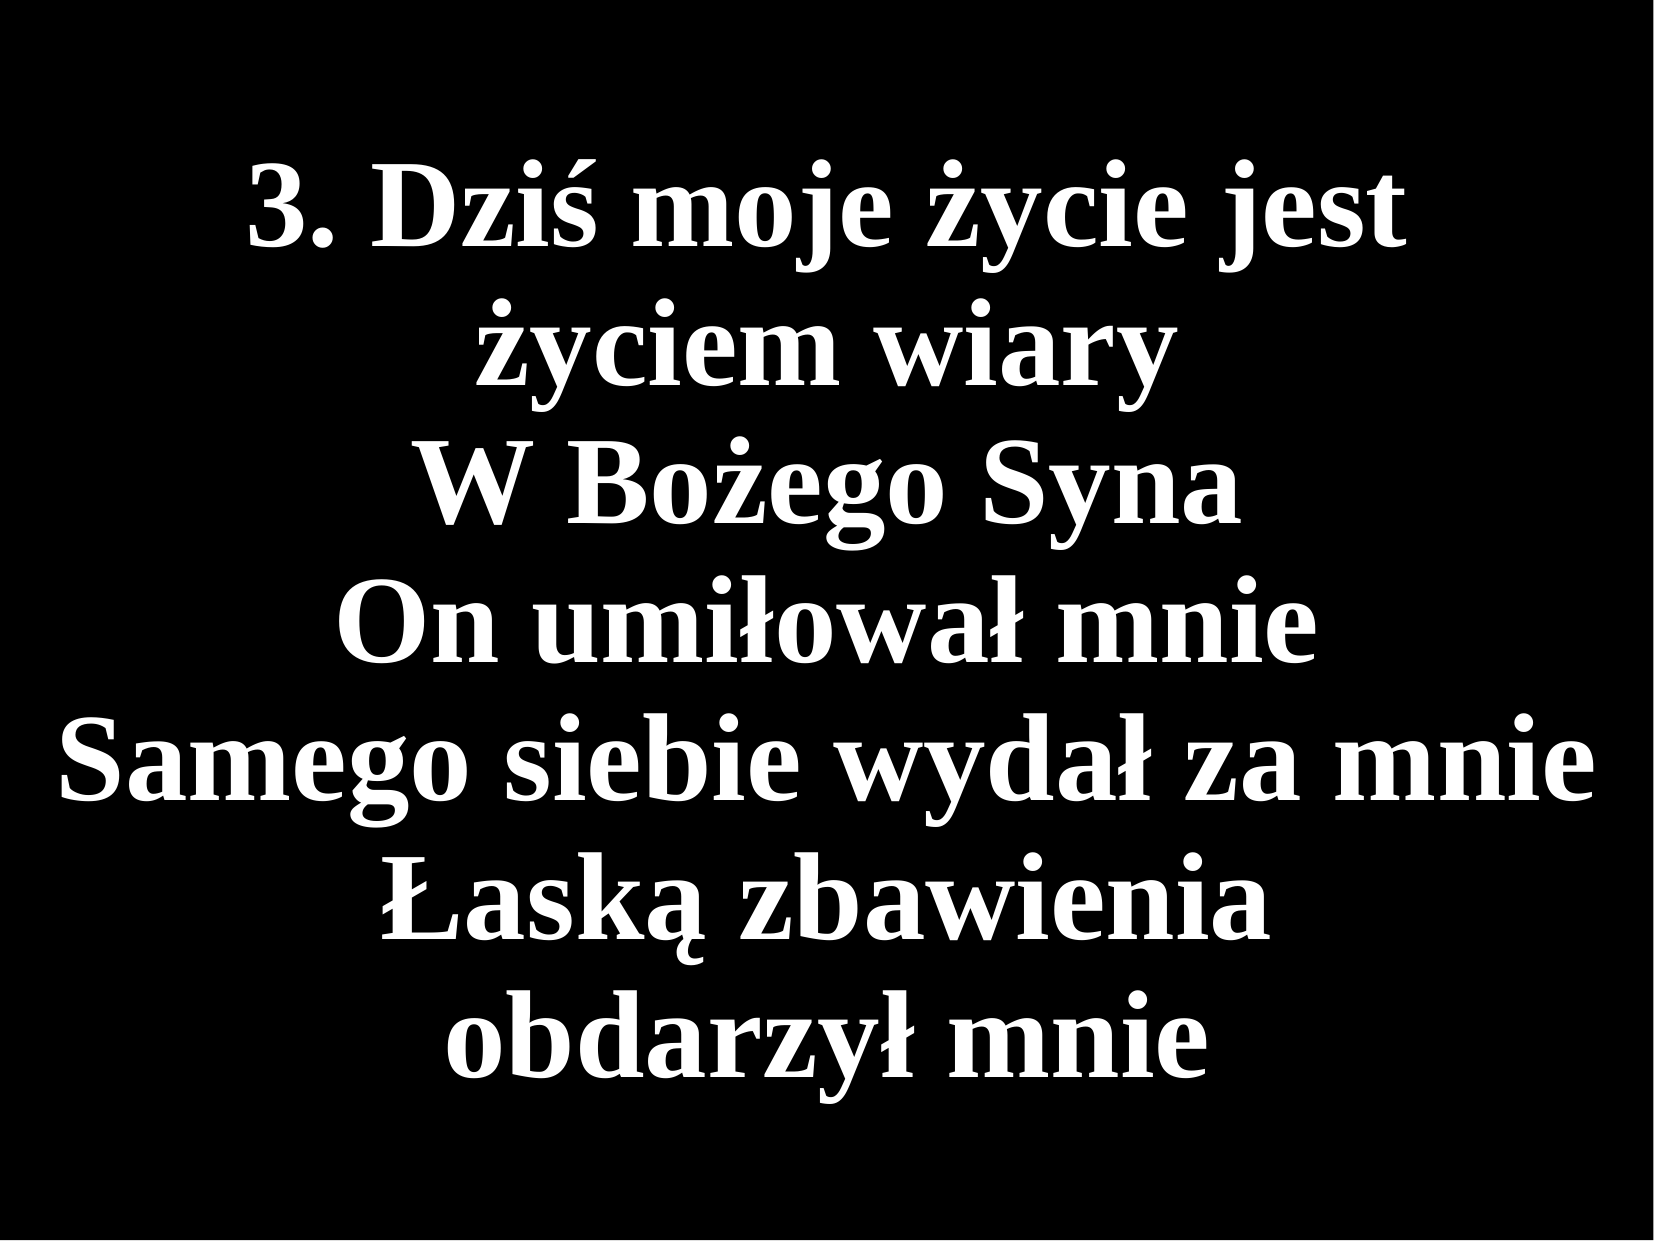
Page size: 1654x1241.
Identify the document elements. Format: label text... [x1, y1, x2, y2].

title 3. Dziś moje życie jest życiem wiary W Bożego Syna On umiłował mnie Samego siebie wydał za mnie Łaską zbawienia obdarzył mnie [0, 0, 1654, 1241]
